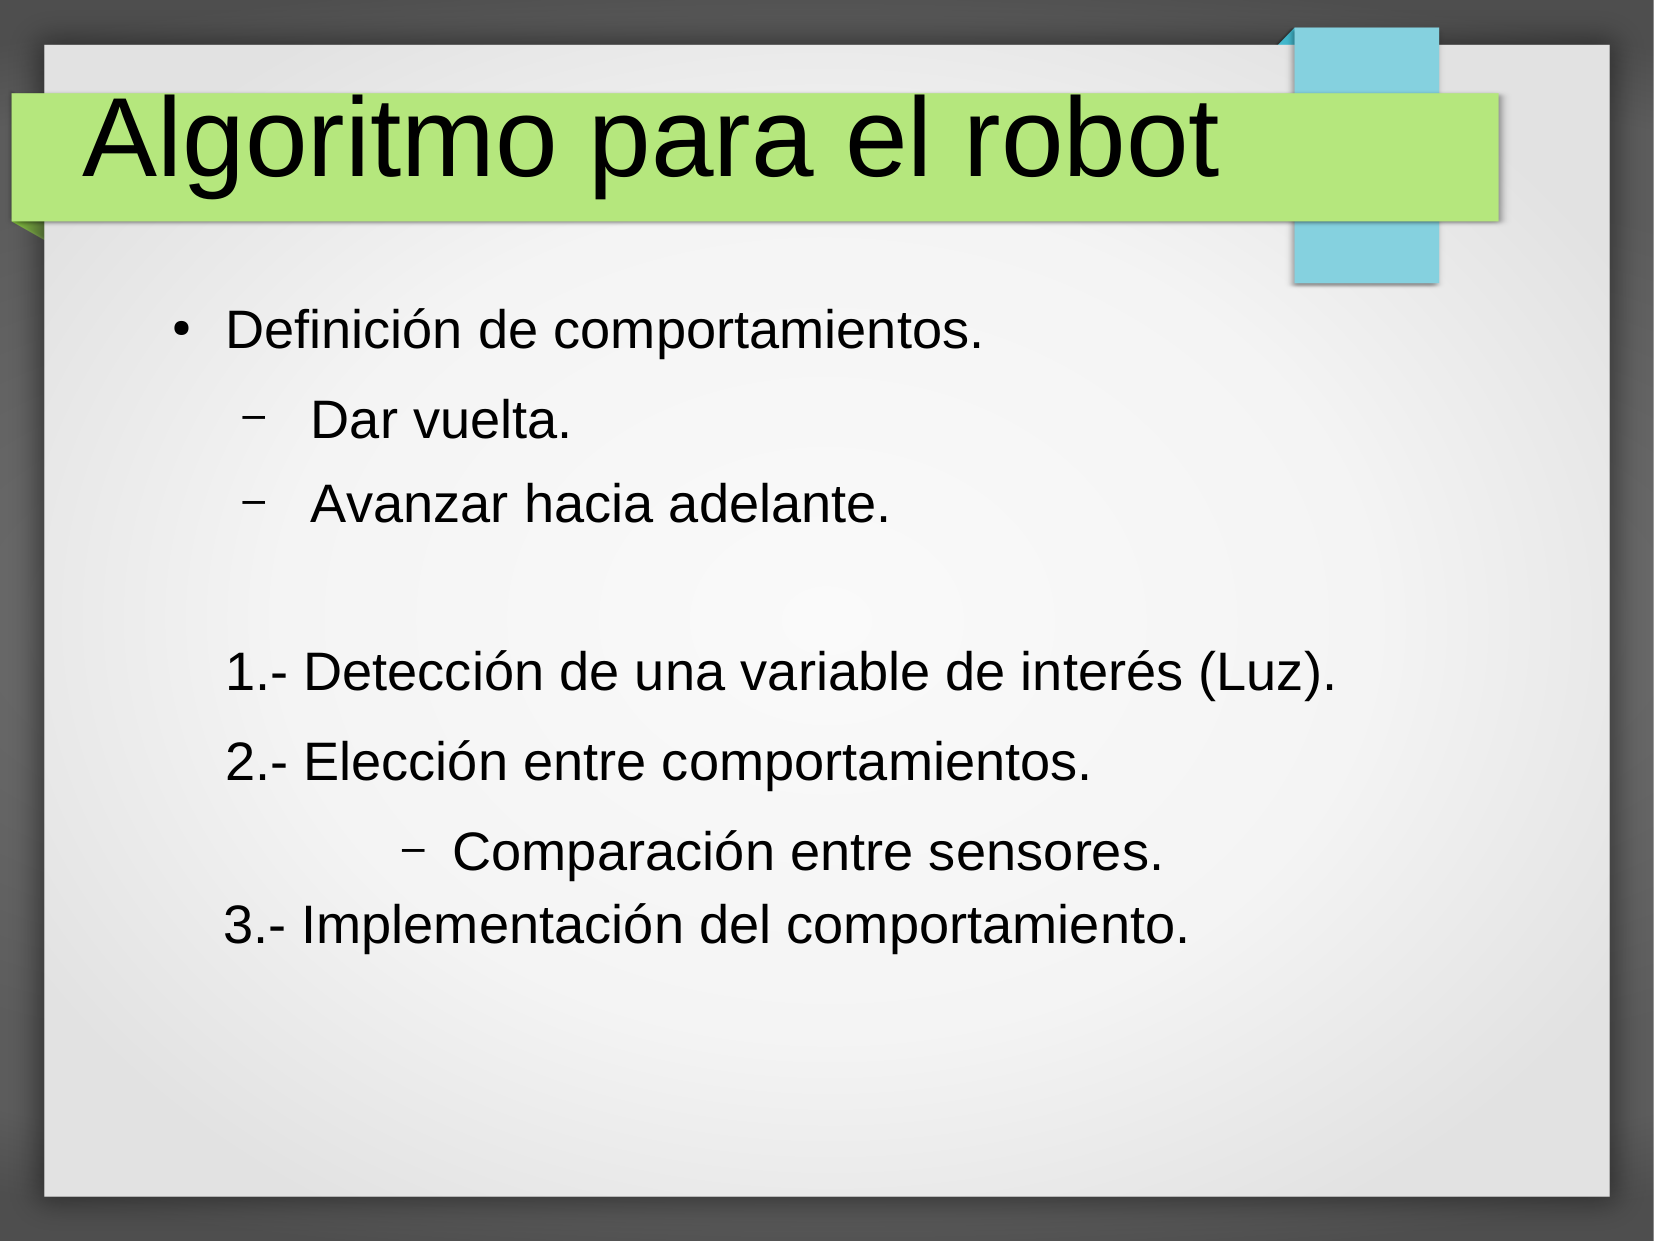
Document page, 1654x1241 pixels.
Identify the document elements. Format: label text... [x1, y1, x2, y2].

list Definición de comportamientos. Dar vuelta. Avanzar hacia adelante. 1.- Detección de una variable de interés (Luz). 2.- Elección entre comportamientos. Comparación entre sensores. 3.- Implementación del comportamiento. [154, 299, 1516, 1019]
title Algoritmo para el robot [82, 47, 1412, 229]
picture [0, 0, 1654, 1241]
